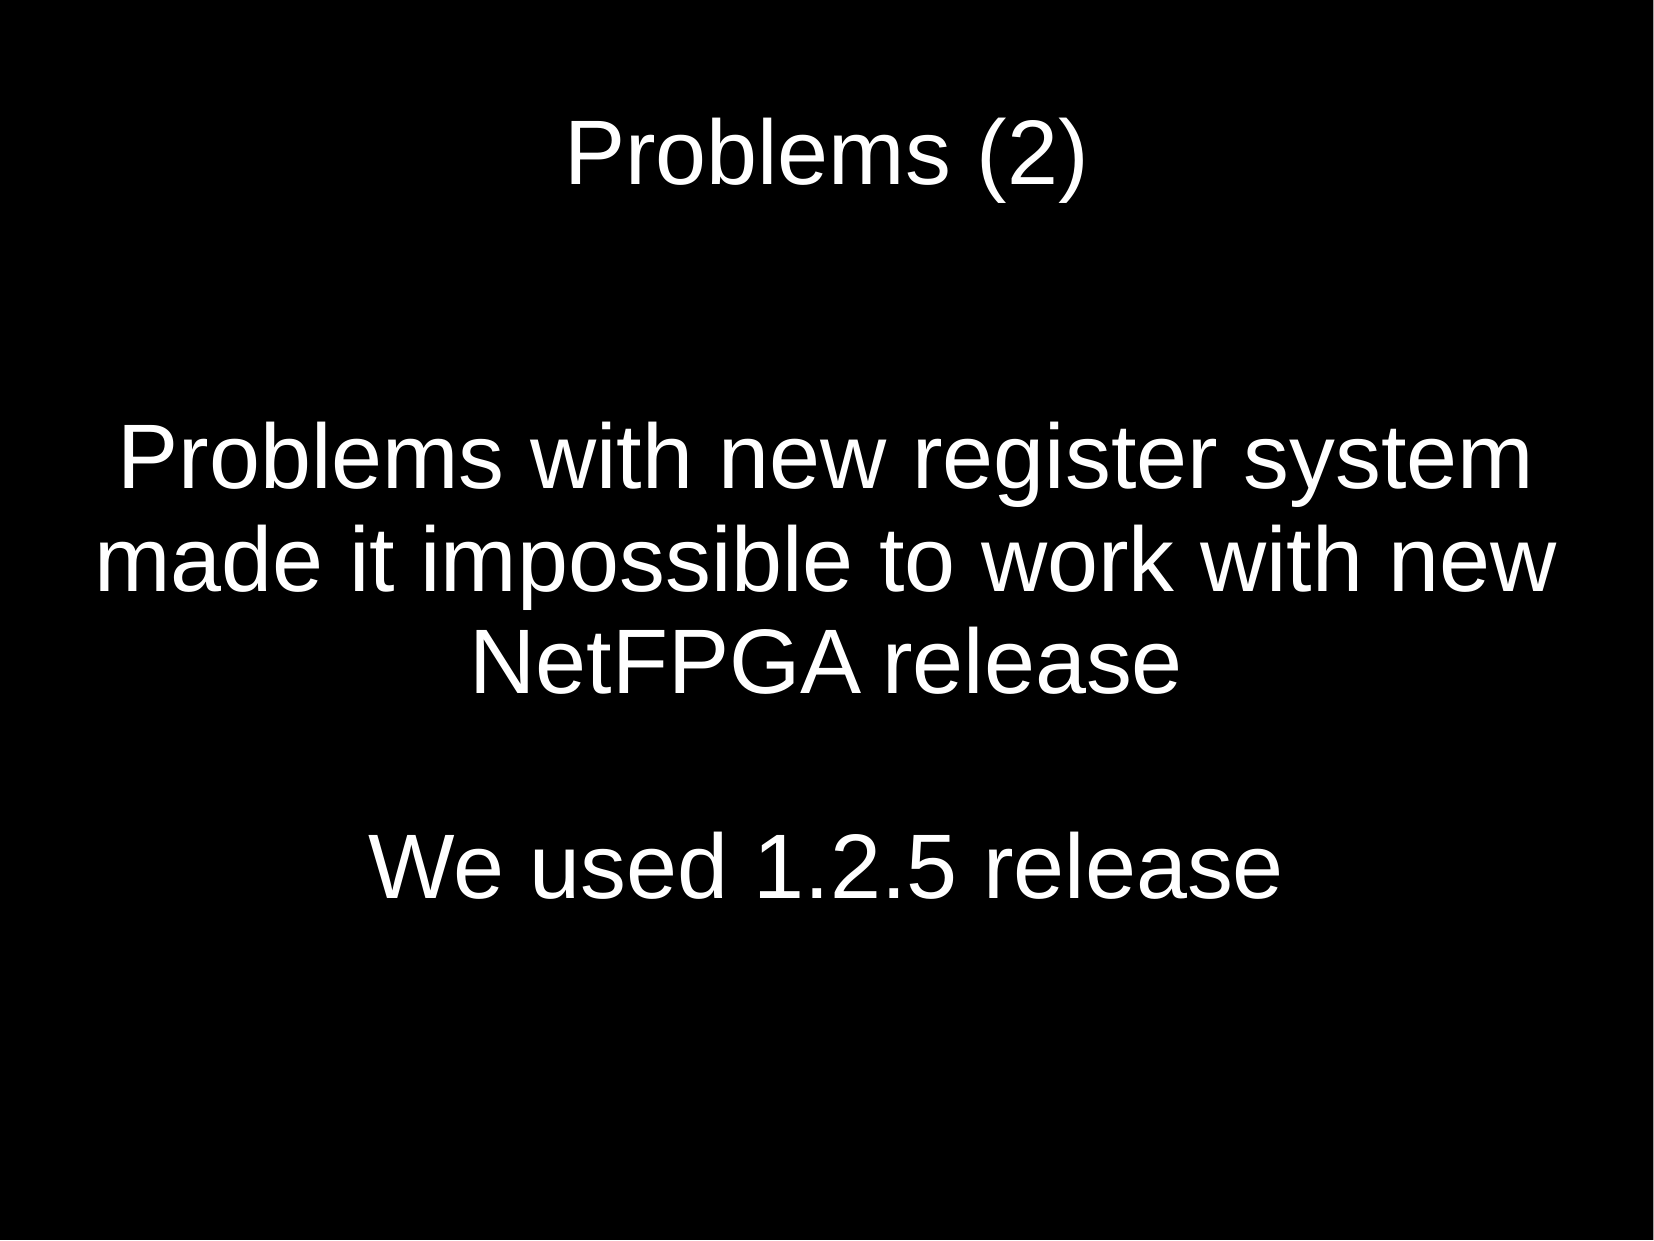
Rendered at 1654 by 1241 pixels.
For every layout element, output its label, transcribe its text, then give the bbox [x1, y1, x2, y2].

subtitle Problems with new register system made it impossible to work with new NetFPGA release We used 1.2.5 release [82, 290, 1571, 1109]
title Problems (2) [82, 49, 1571, 257]
